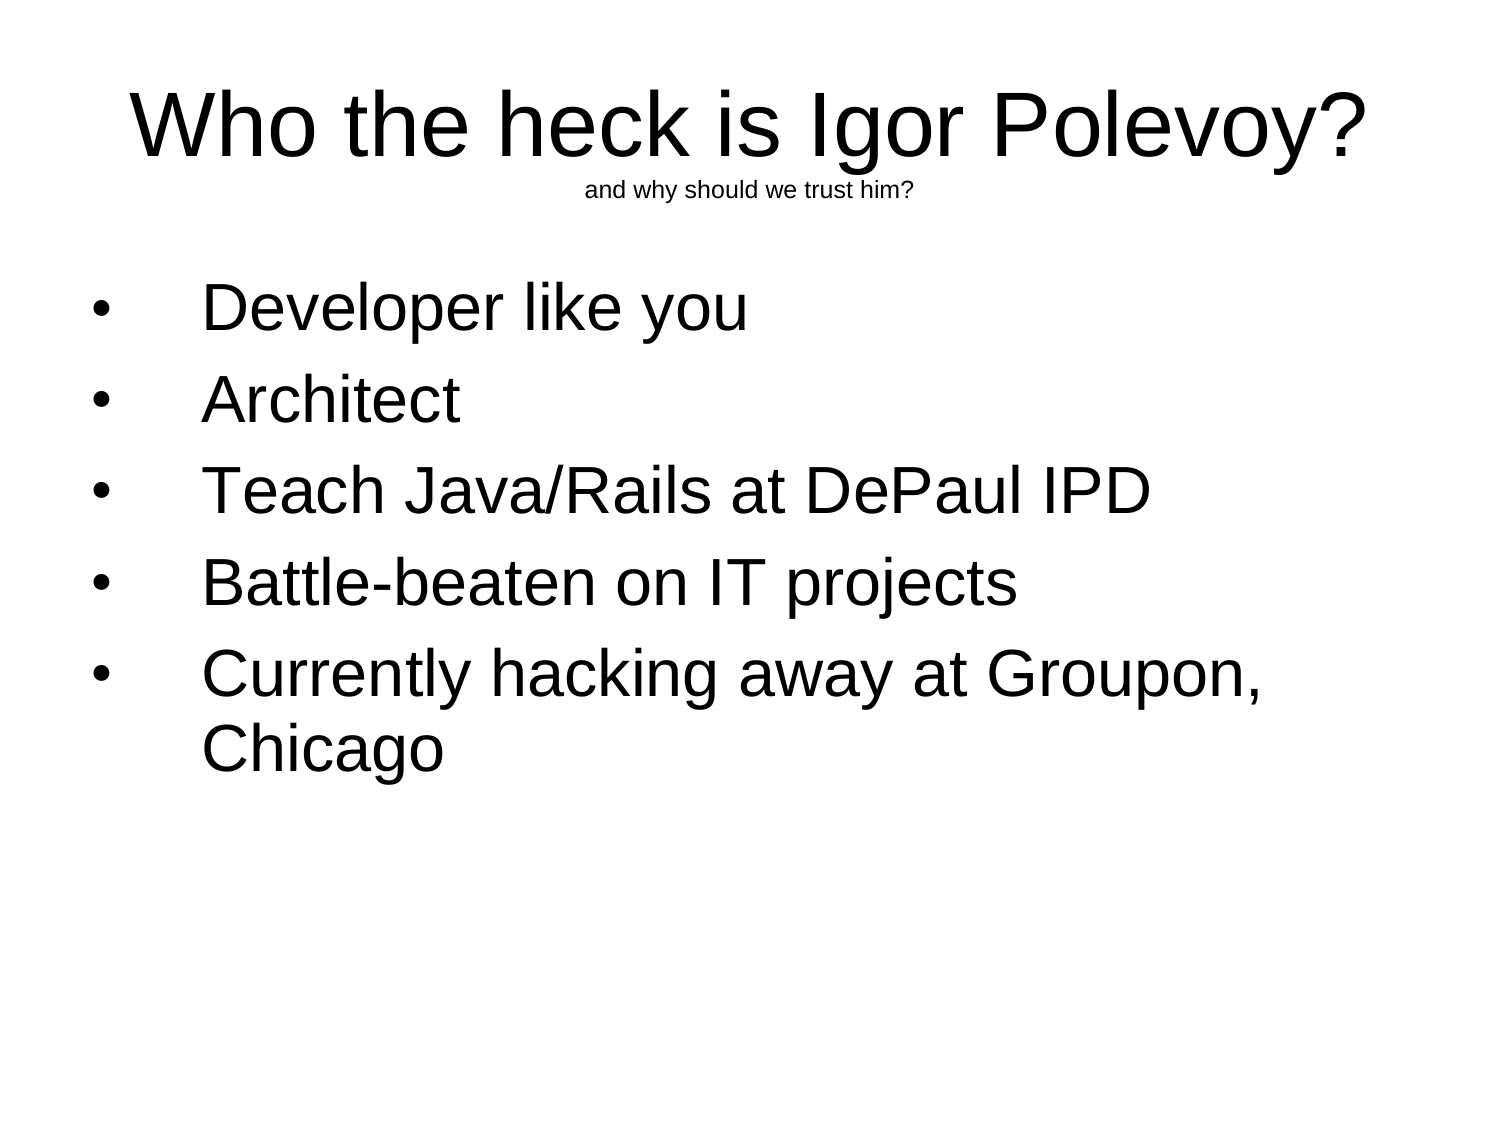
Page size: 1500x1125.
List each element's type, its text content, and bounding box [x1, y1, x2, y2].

title Who the heck is Igor Polevoy? and why should we trust him? [75, 37, 1425, 241]
list Developer like you Architect Teach Java/Rails at DePaul IPD Battle-beaten on IT projects Currently hacking away at Groupon, Chicago [75, 262, 1425, 1005]
